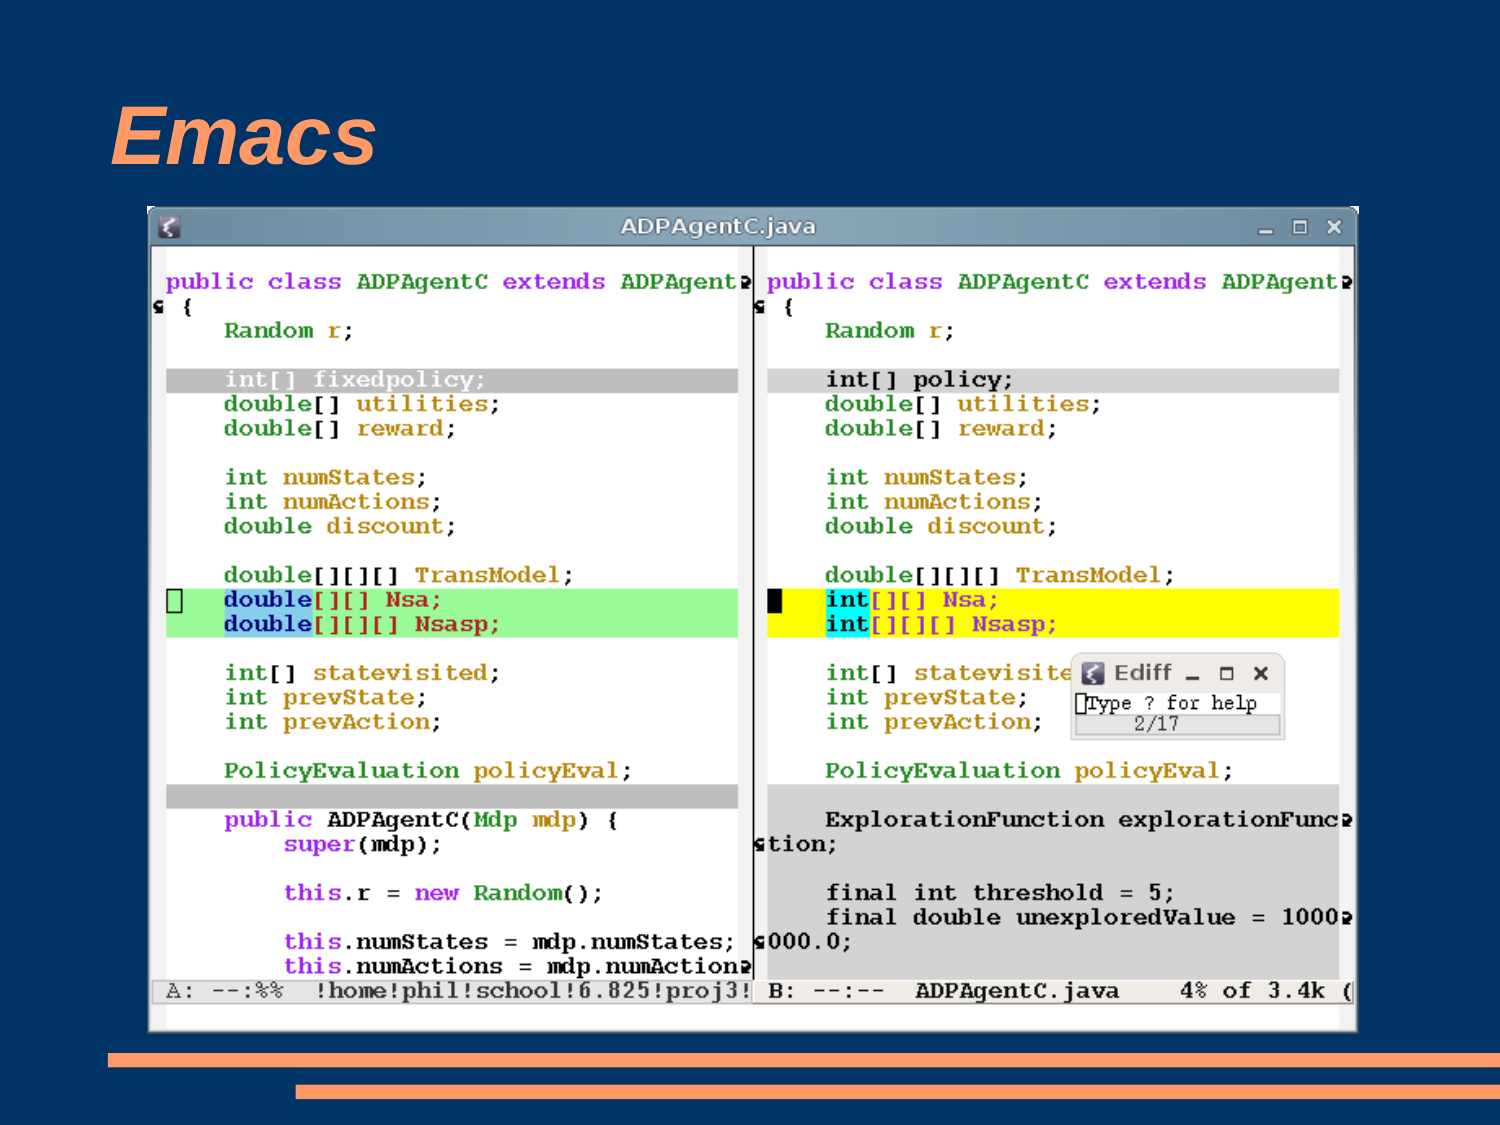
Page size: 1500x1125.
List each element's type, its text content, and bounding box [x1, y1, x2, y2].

title Emacs [110, 49, 1392, 223]
picture [147, 206, 1359, 1034]
